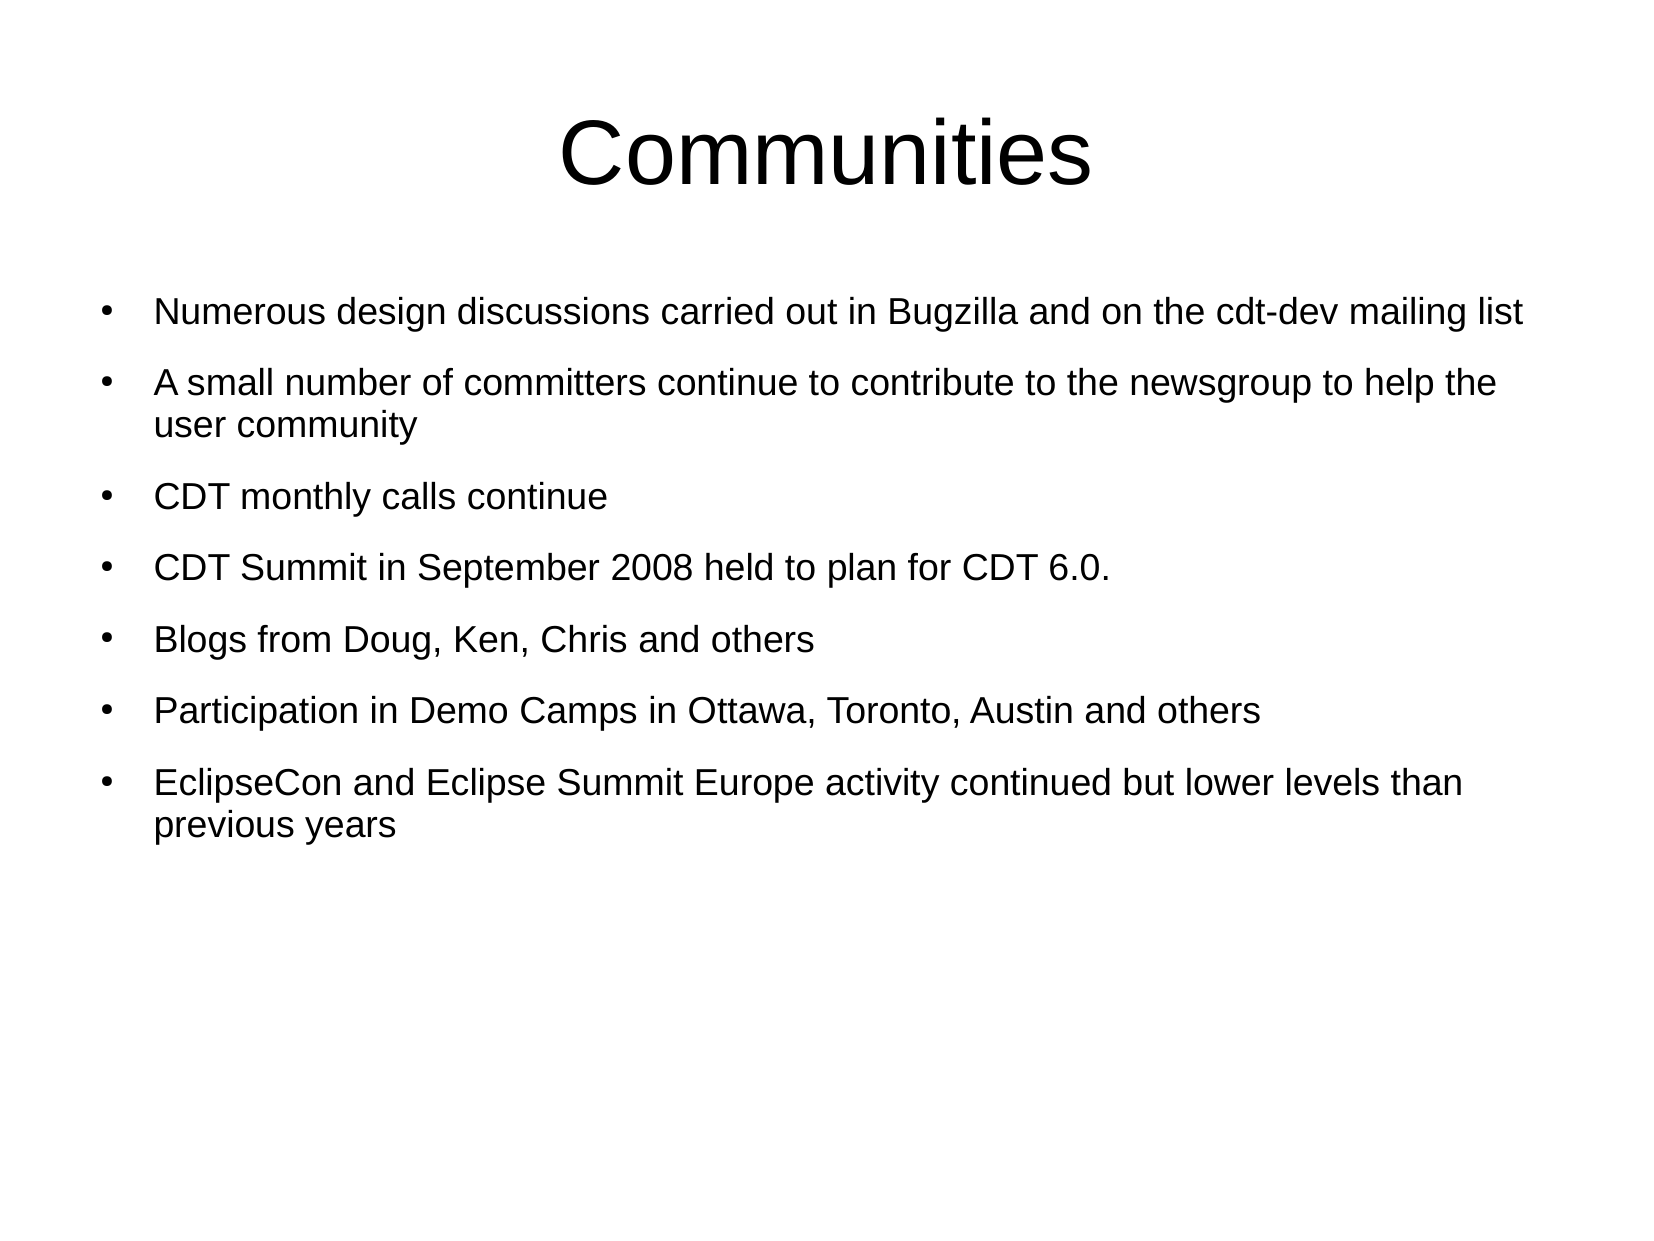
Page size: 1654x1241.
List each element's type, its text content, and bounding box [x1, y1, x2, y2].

list Numerous design discussions carried out in Bugzilla and on the cdt-dev mailing list A small number of committers continue to contribute to the newsgroup to help the user community CDT monthly calls continue CDT Summit in September 2008 held to plan for CDT 6.0. Blogs from Doug, Ken, Chris and others Participation in Demo Camps in Ottawa, Toronto, Austin and others EclipseCon and Eclipse Summit Europe activity continued but lower levels than previous years [82, 290, 1571, 1094]
title Communities [82, 56, 1571, 250]
